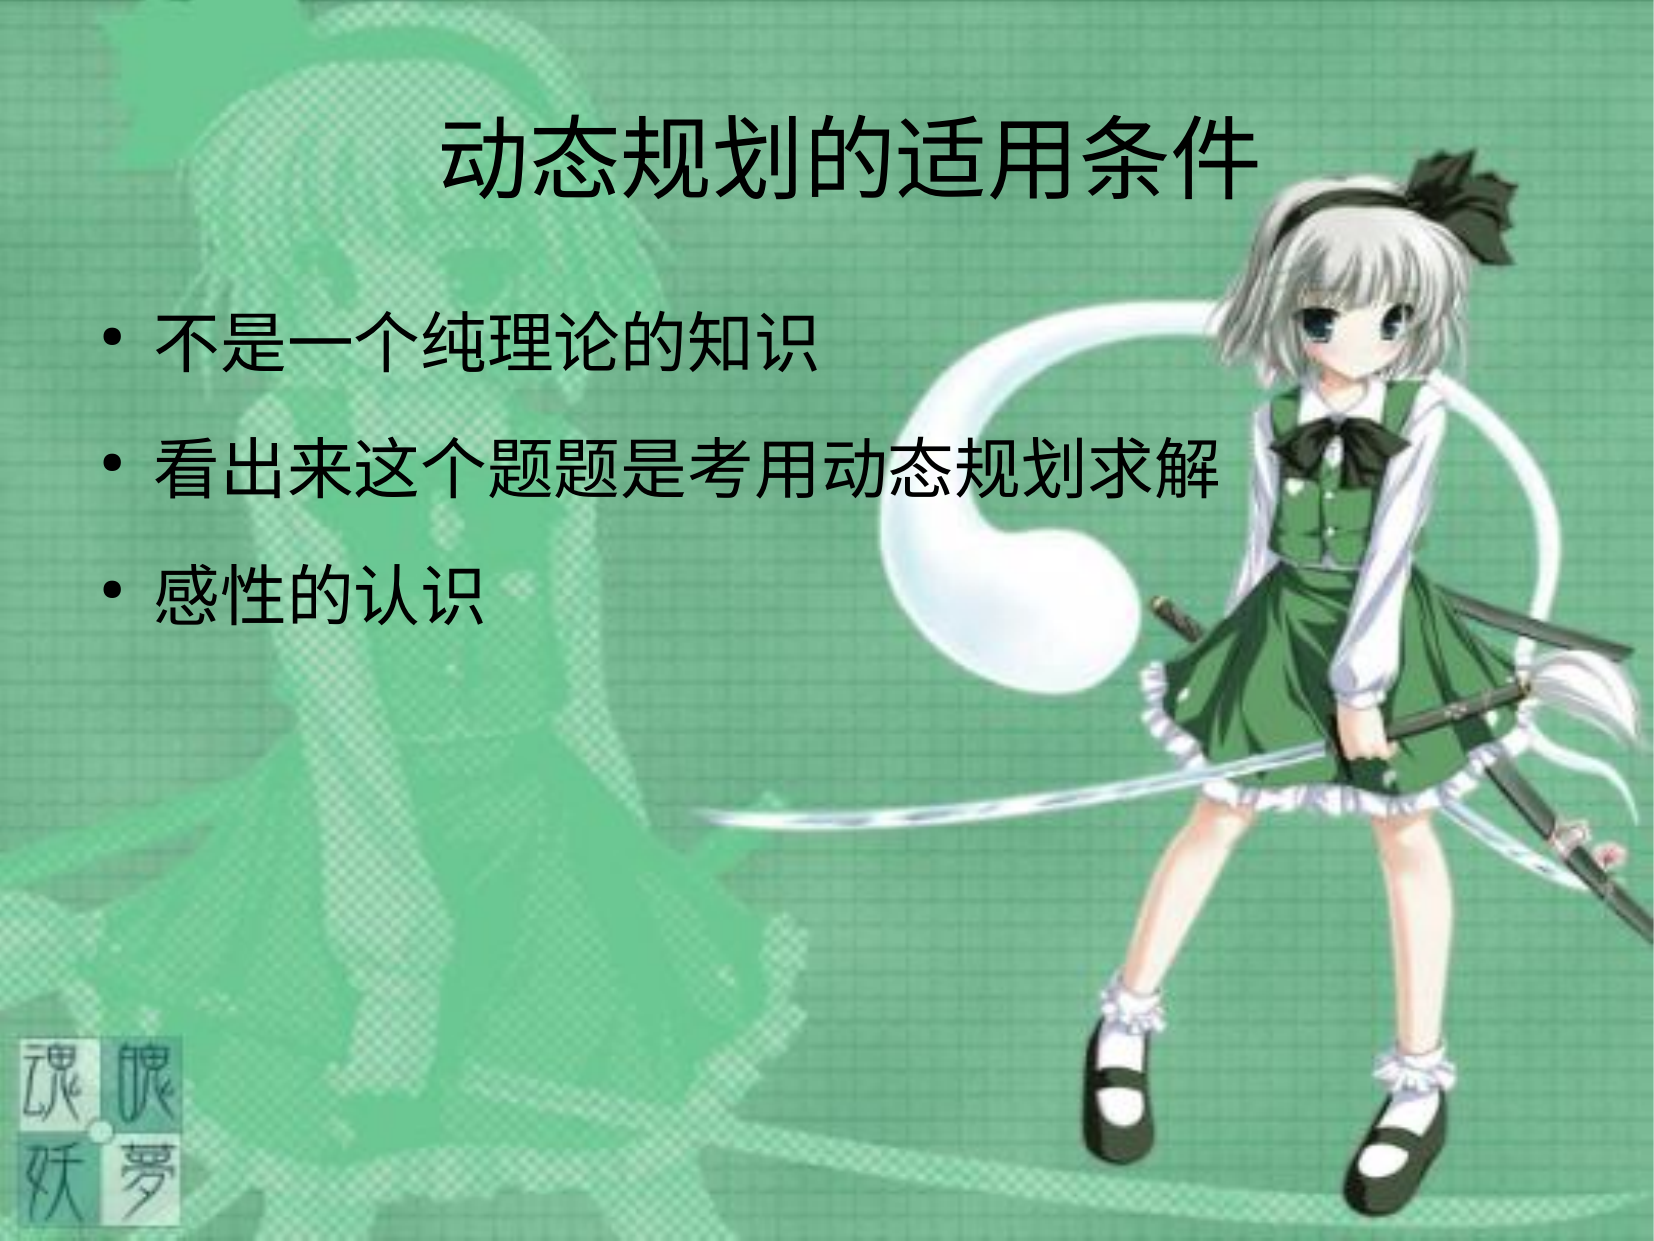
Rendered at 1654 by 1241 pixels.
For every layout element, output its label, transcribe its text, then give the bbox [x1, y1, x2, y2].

title 动态规划的适用条件 [82, 49, 1571, 257]
picture [0, 0, 1654, 1241]
list 不是一个纯理论的知识 看出来这个题题是考用动态规划求解 感性的认识 [82, 290, 1571, 1109]
